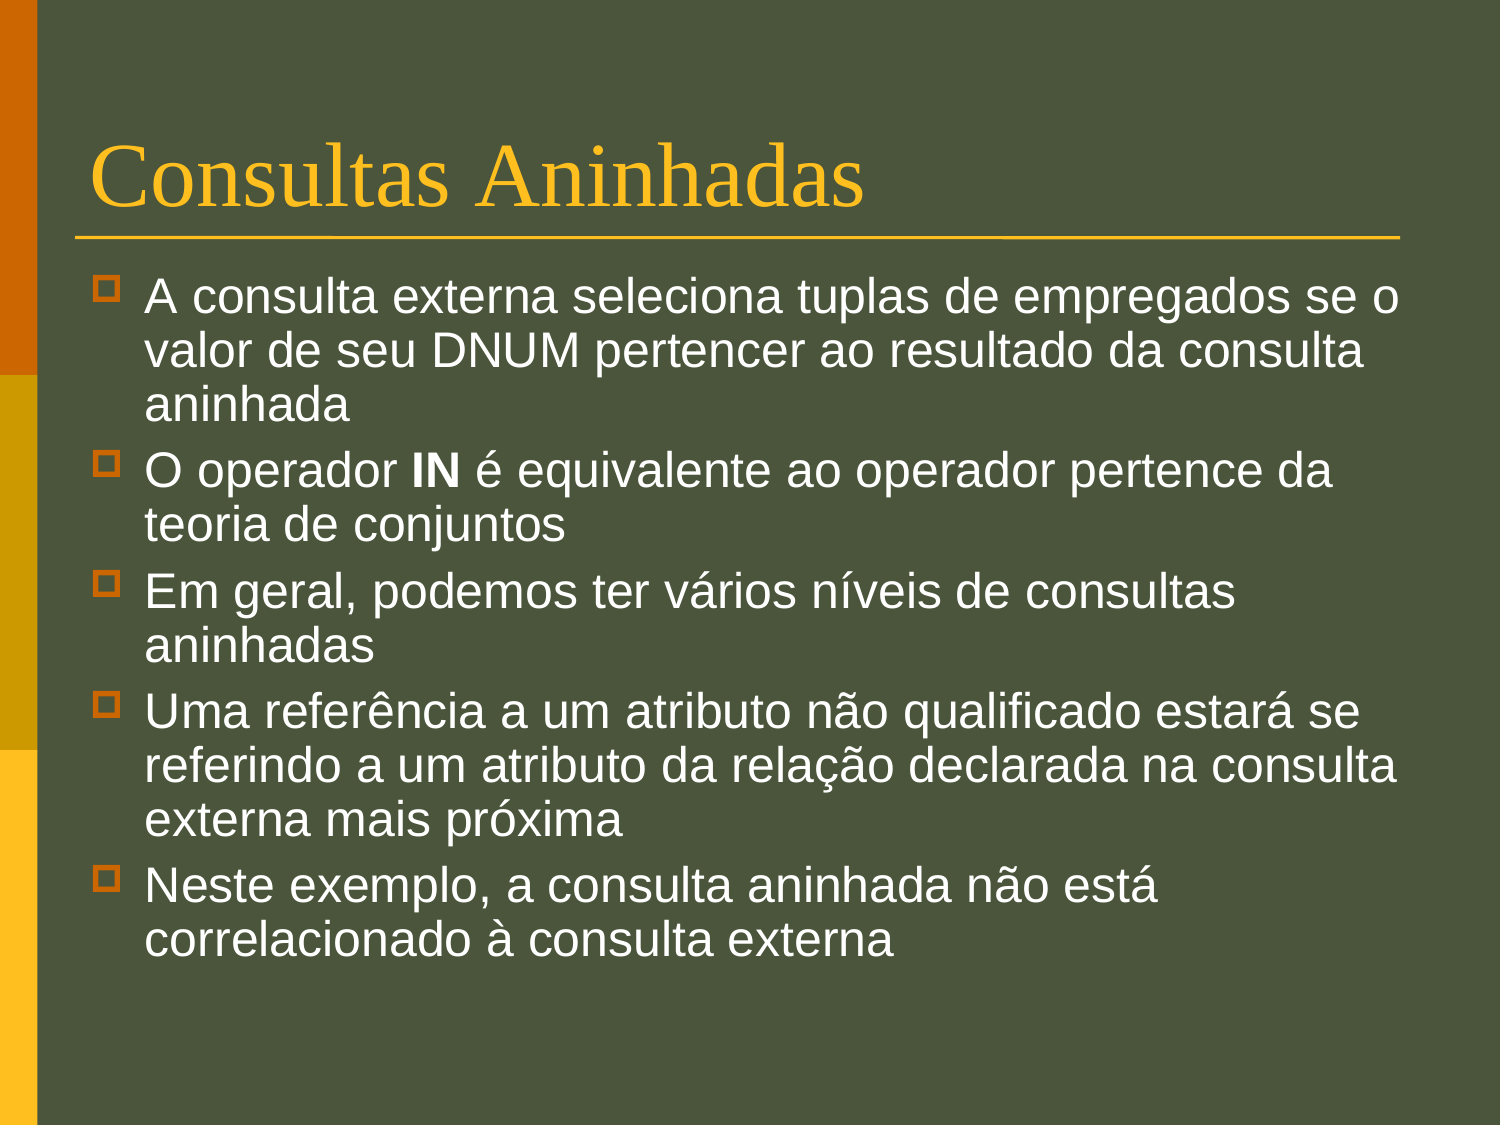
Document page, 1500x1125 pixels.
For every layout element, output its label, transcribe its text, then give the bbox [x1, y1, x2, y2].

title Consultas Aninhadas [75, 45, 1426, 233]
list A consulta externa seleciona tuplas de empregados se o valor de seu DNUM pertencer ao resultado da consulta aninhada O operador IN é equivalente ao operador pertence da teoria de conjuntos Em geral, podemos ter vários níveis de consultas aninhadas Uma referência a um atributo não qualificado estará se referindo a um atributo da relação declarada na consulta externa mais próxima Neste exemplo, a consulta aninhada não está correlacionado à consulta externa [75, 262, 1426, 1006]
